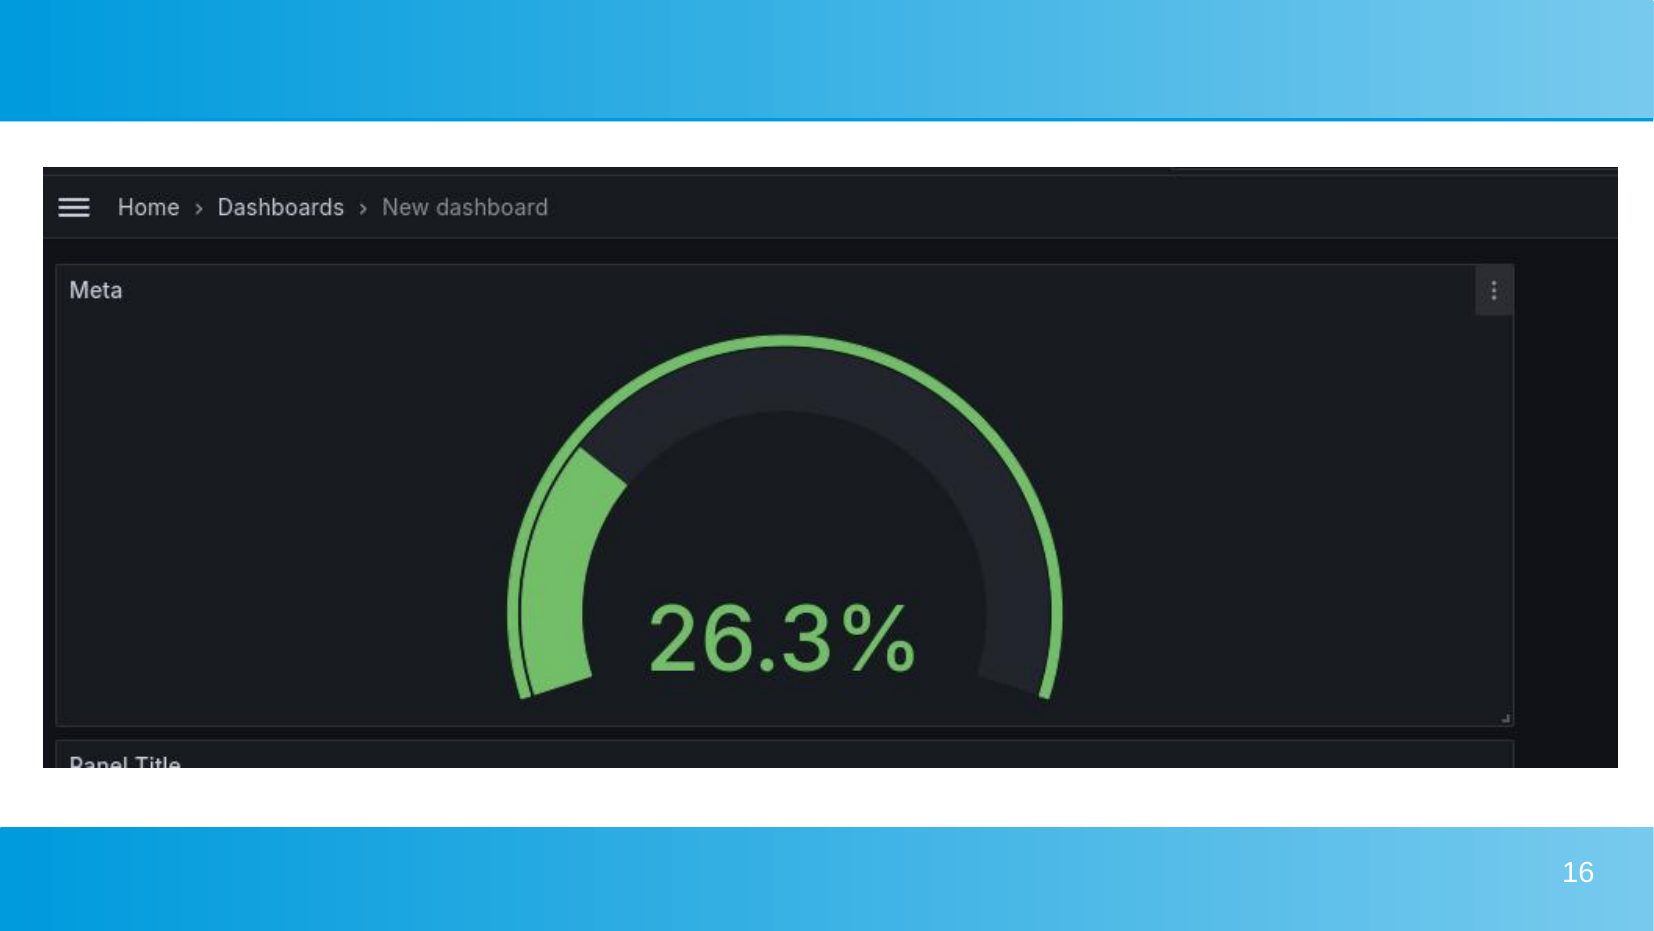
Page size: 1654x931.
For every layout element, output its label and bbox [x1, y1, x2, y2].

picture [43, 167, 1618, 768]
